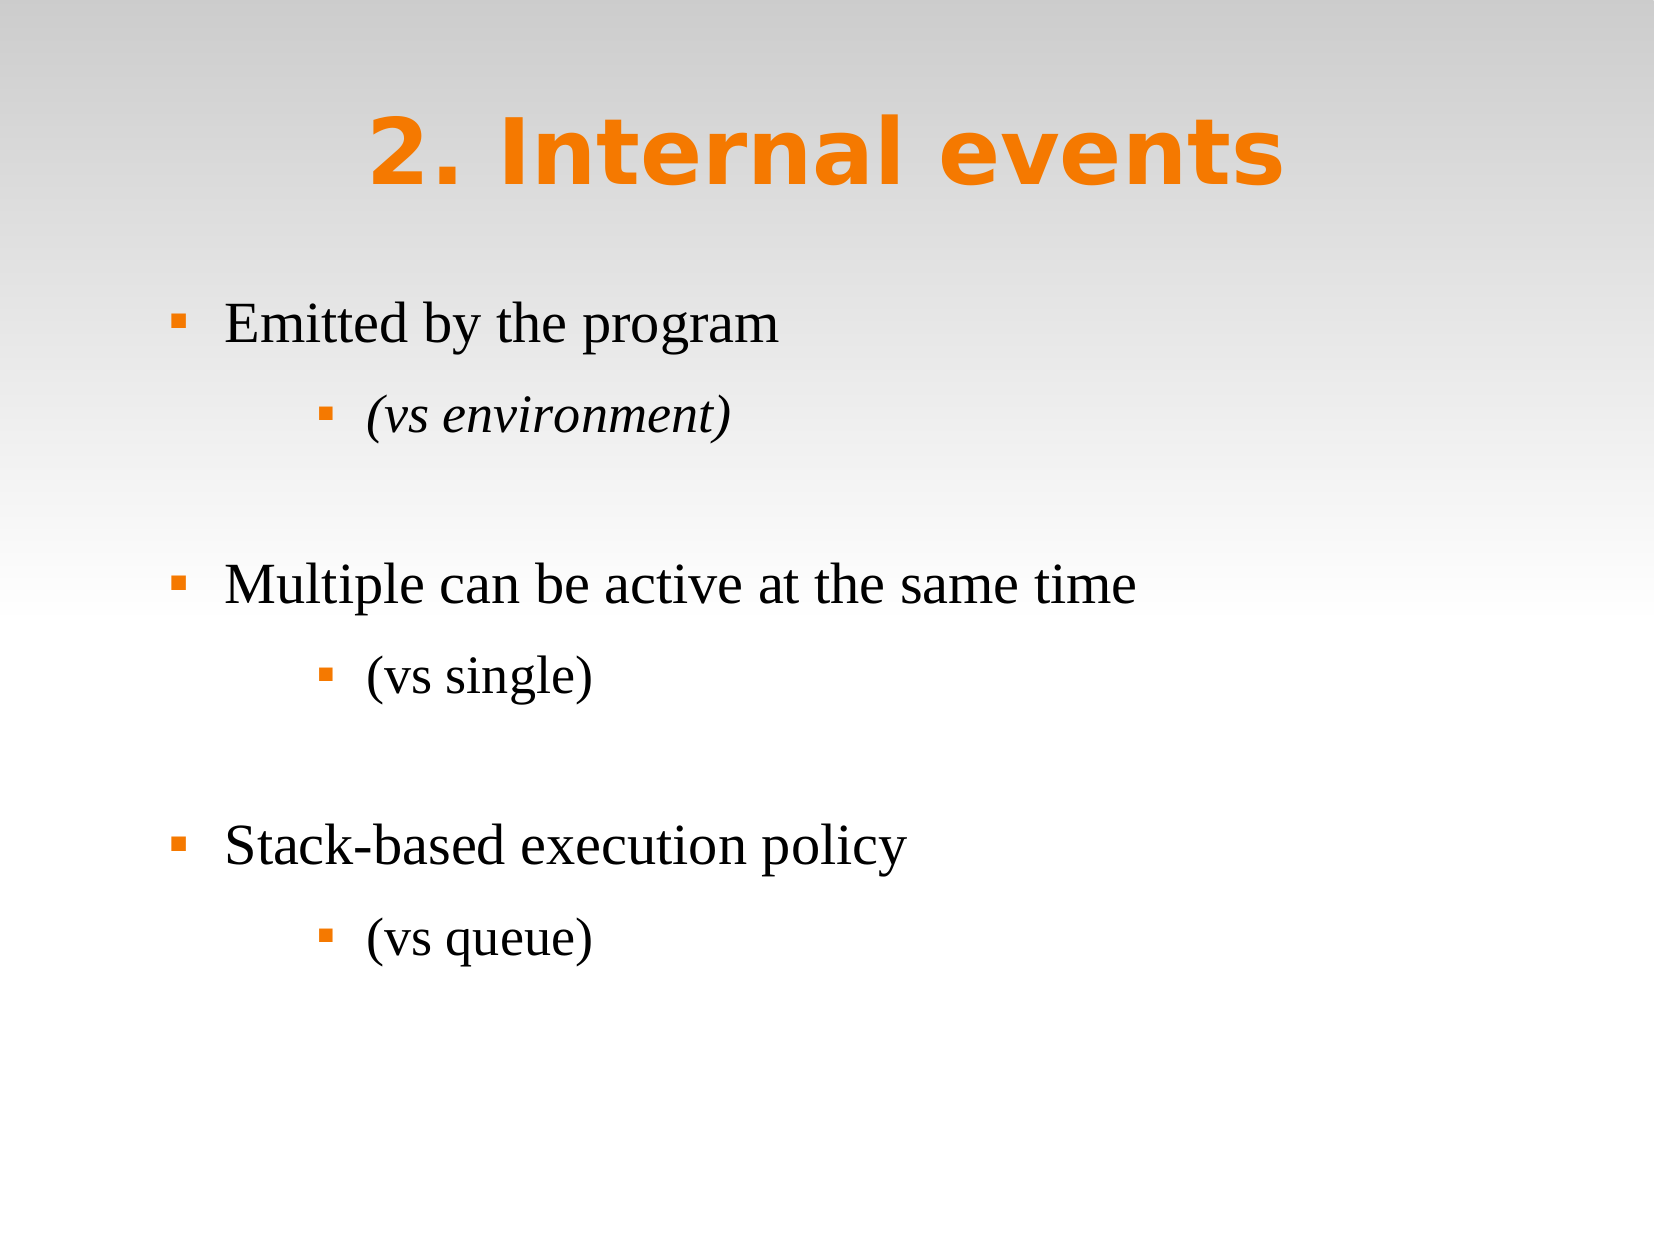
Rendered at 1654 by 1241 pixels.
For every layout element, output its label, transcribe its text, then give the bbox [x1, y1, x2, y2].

title 2. Internal events [82, 49, 1571, 257]
list Emitted by the program (vs environment) Multiple can be active at the same time (vs single) Stack-based execution policy (vs queue) [82, 290, 1571, 1109]
